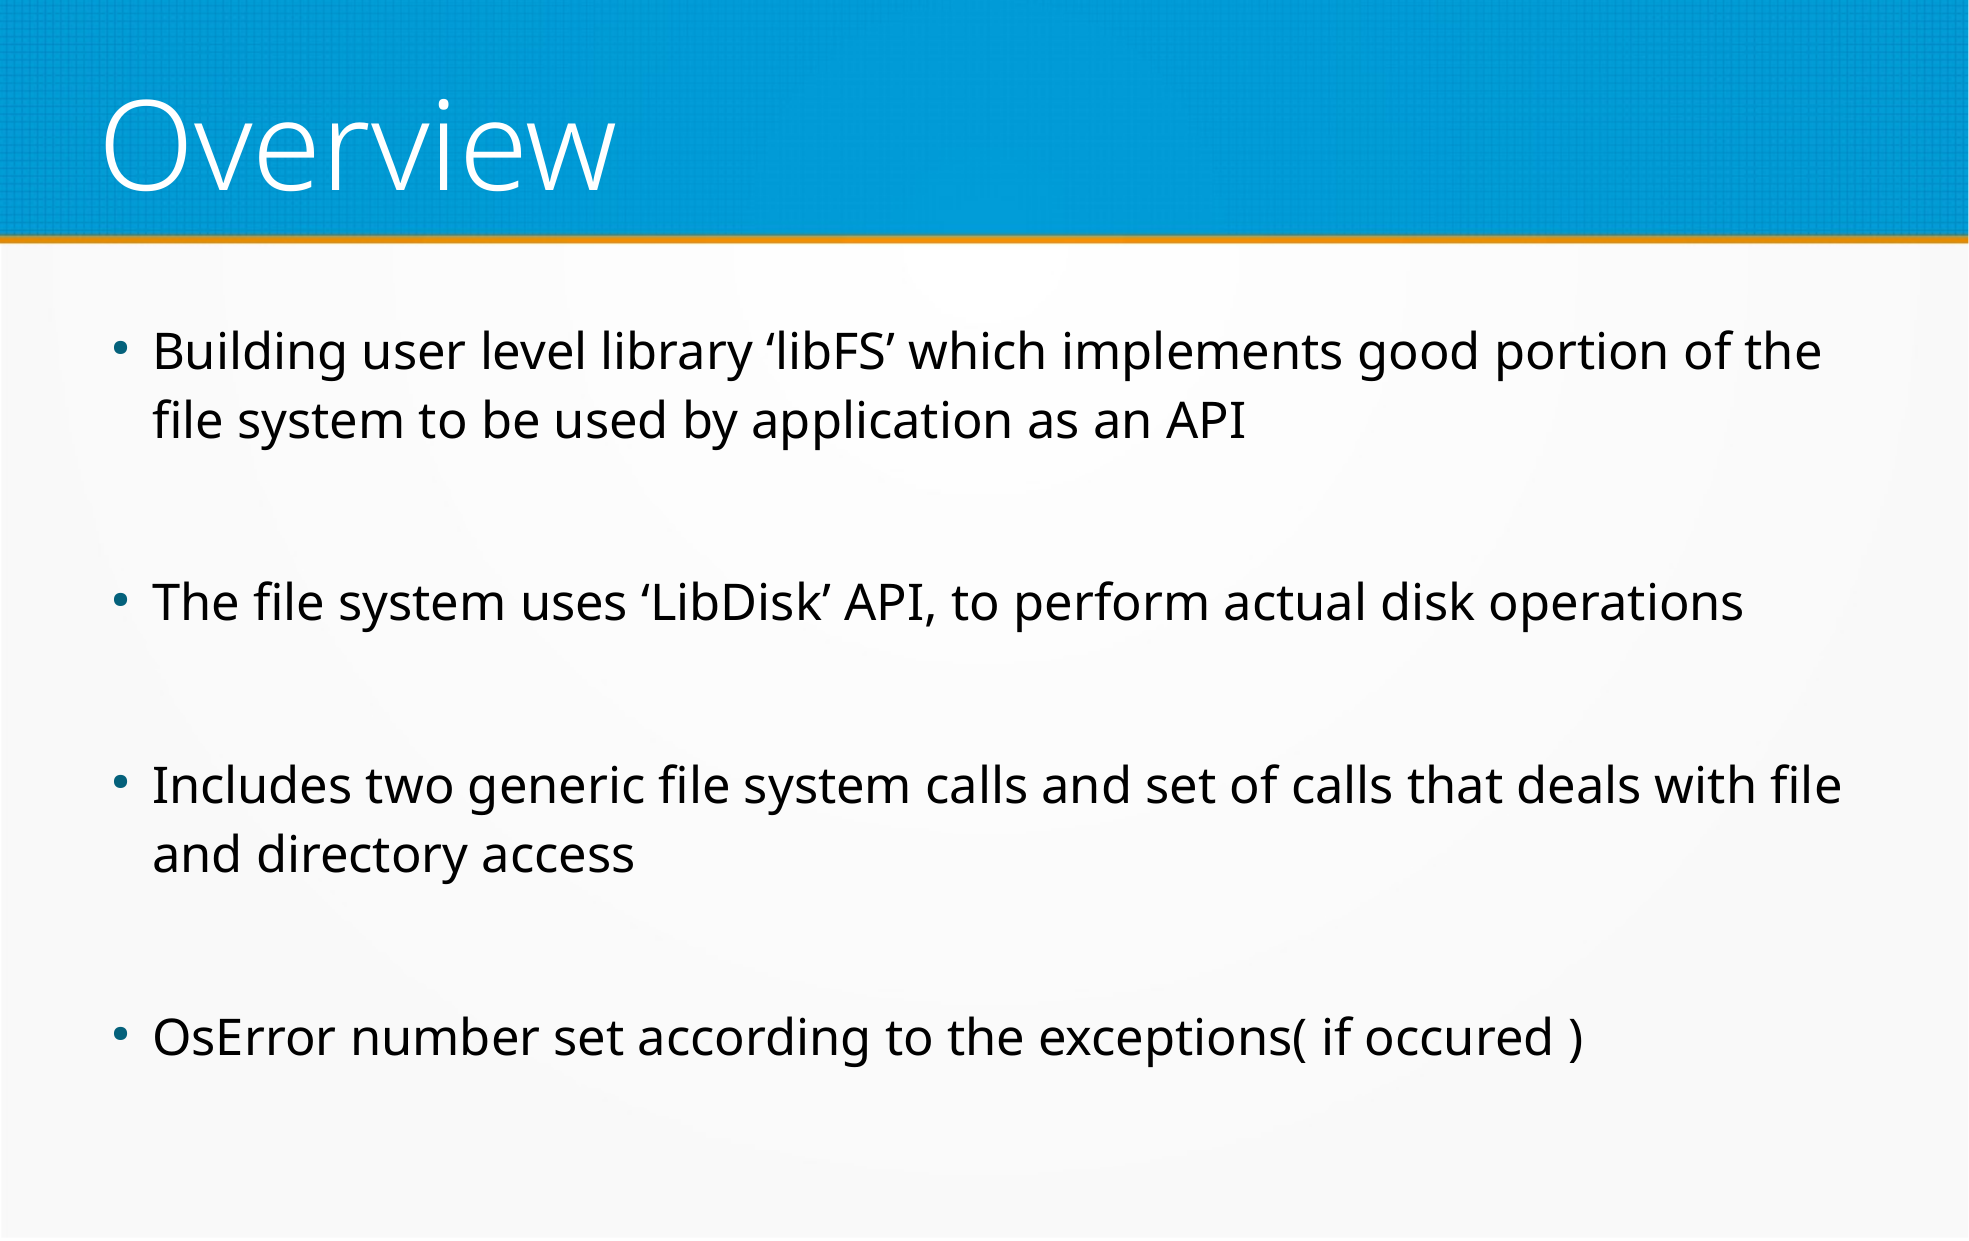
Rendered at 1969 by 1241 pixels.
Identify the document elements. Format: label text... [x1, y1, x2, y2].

title Overview [98, 19, 1870, 227]
picture [0, 233, 1969, 1241]
list Building user level library ‘libFS’ which implements good portion of the file system to be used by application as an API The file system uses ‘LibDisk’ API, to perform actual disk operations Includes two generic file system calls and set of calls that deals with file and directory access OsError number set according to the exceptions( if occured ) [98, 315, 1861, 1081]
